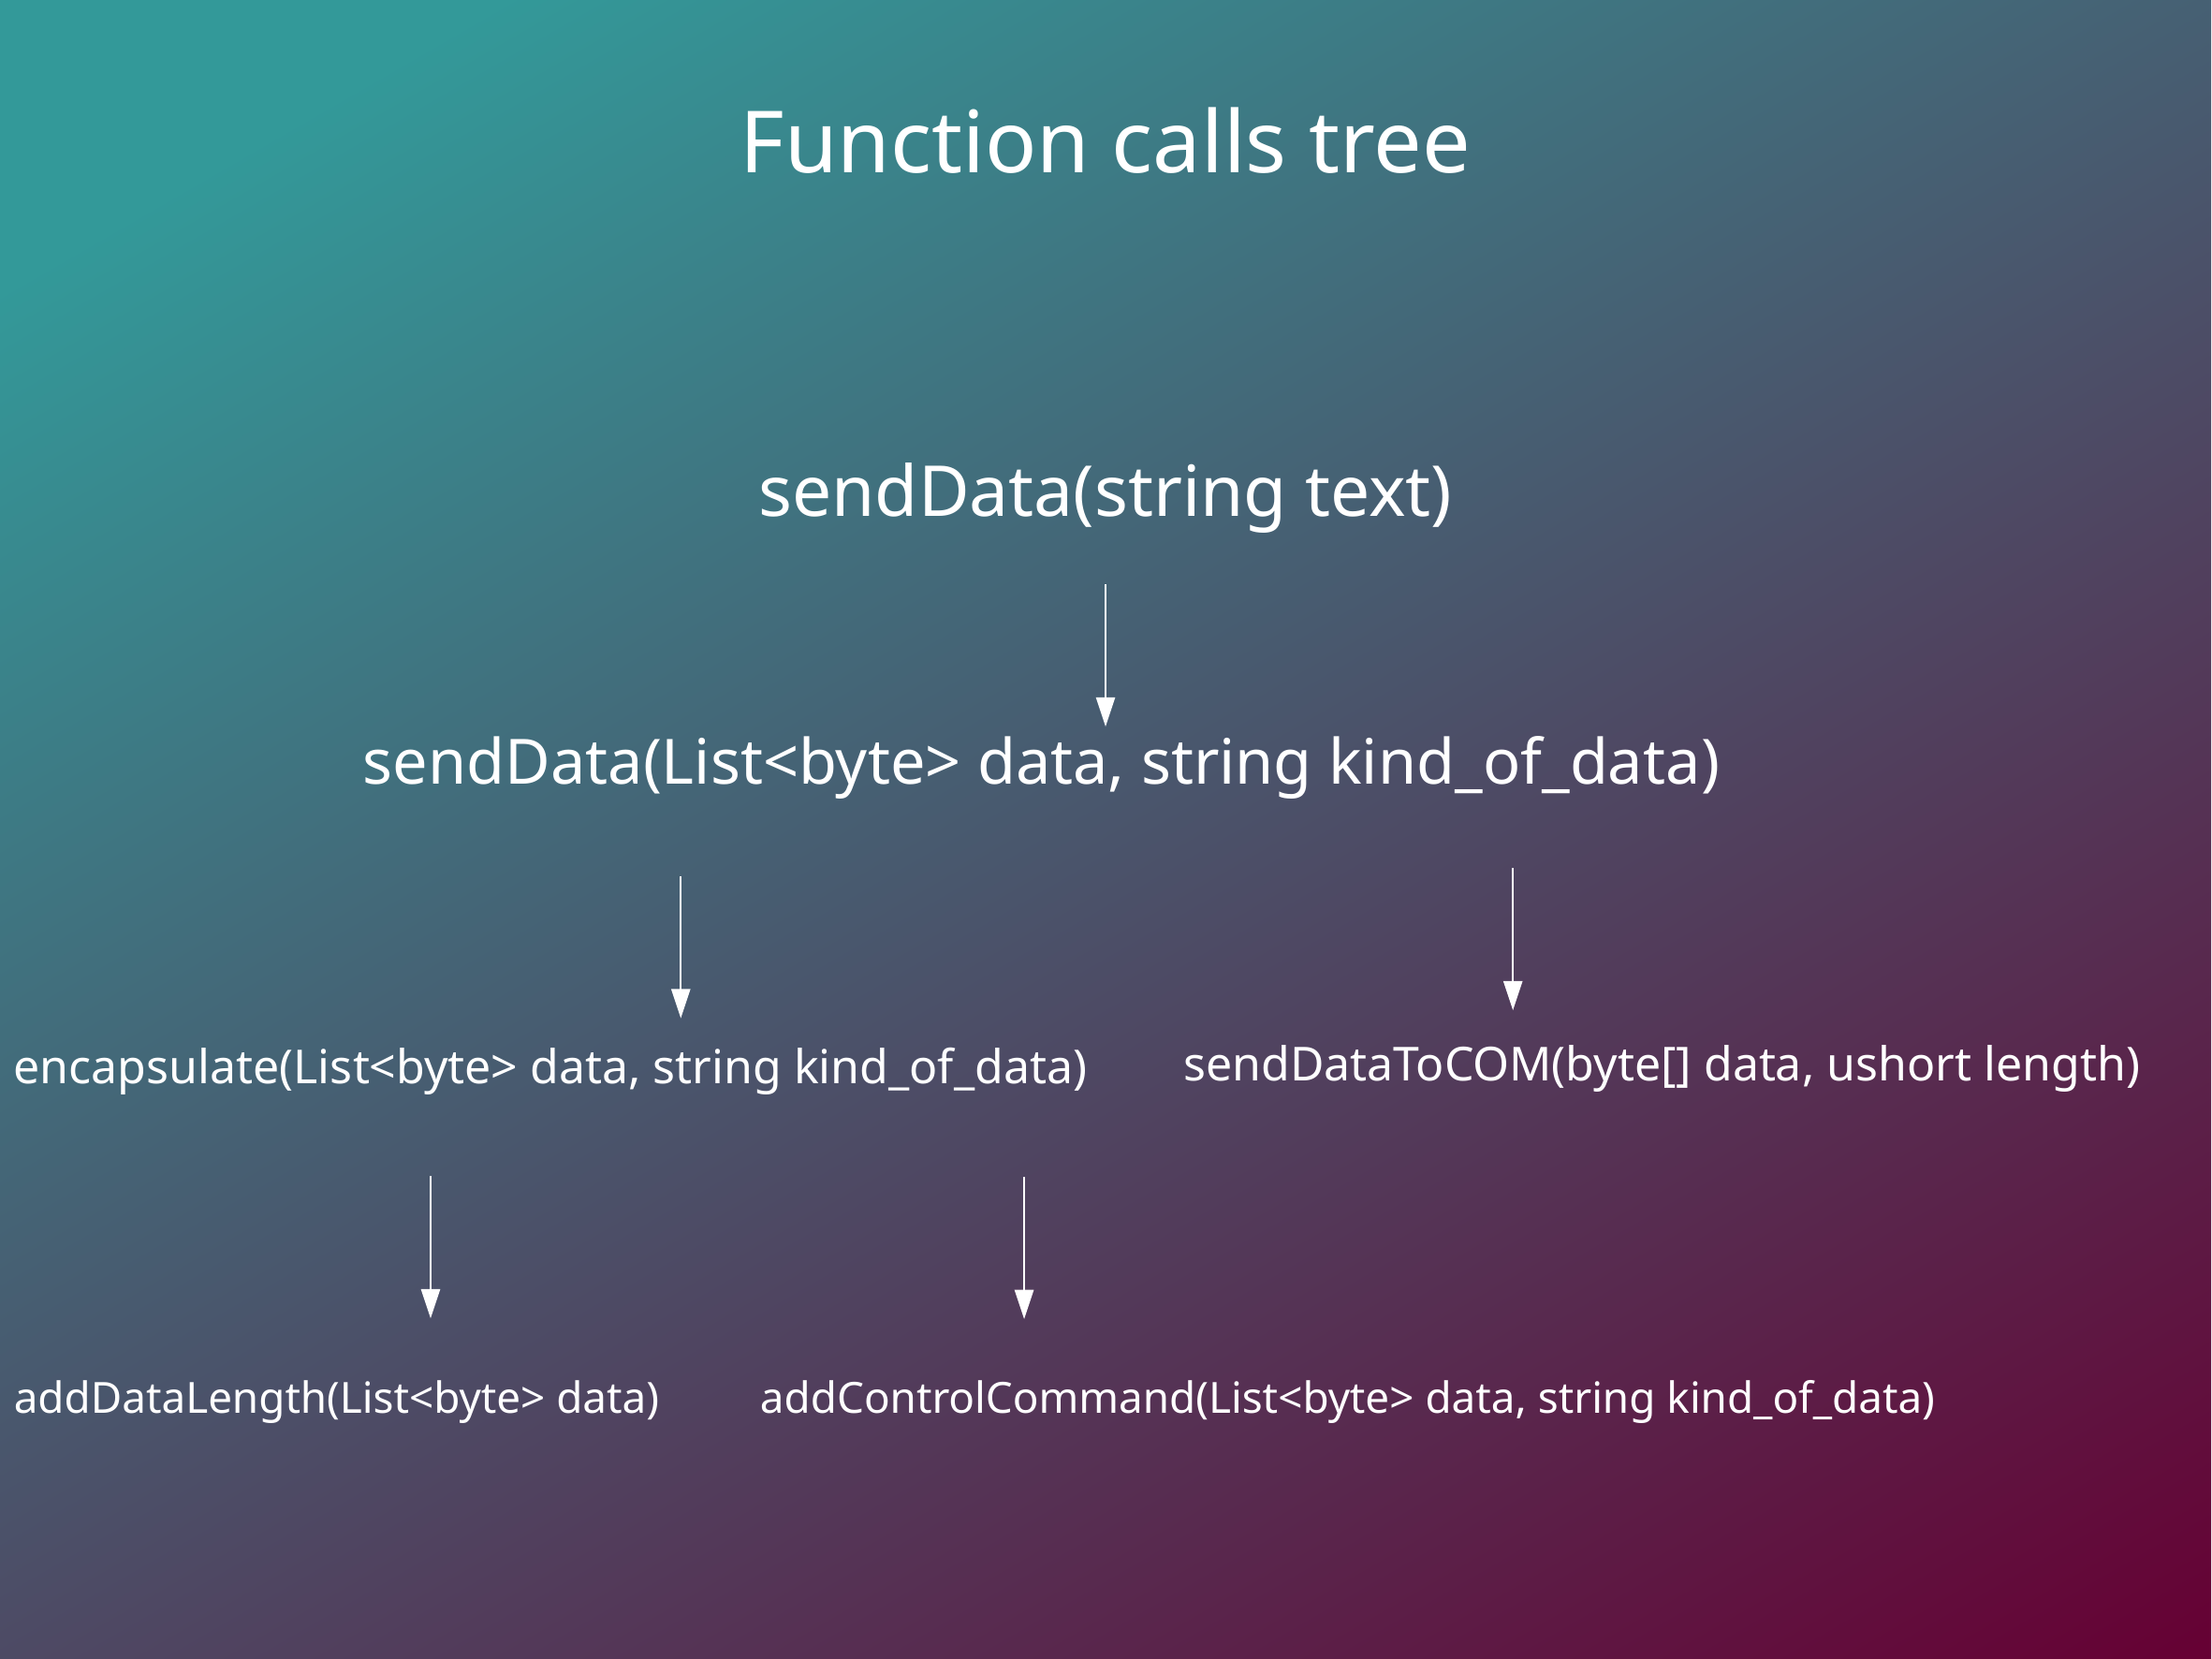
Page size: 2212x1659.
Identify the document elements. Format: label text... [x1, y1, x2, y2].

text_box sendData(List<byte> data, string kind_of_data) [348, 711, 1863, 854]
text_box addDataLength(List<byte> data) [0, 1359, 744, 1457]
text_box encapsulate(List<byte> data, string kind_of_data) [0, 1027, 1165, 1208]
text_box sendData(string text) [718, 433, 1493, 601]
text_box sendDataToCOM(byte[] data, ushort length) [1169, 1023, 2212, 1146]
text_box addControlCommand(List<byte> data, string kind_of_data) [746, 1359, 2049, 1470]
text_box Function calls tree [513, 66, 1698, 214]
